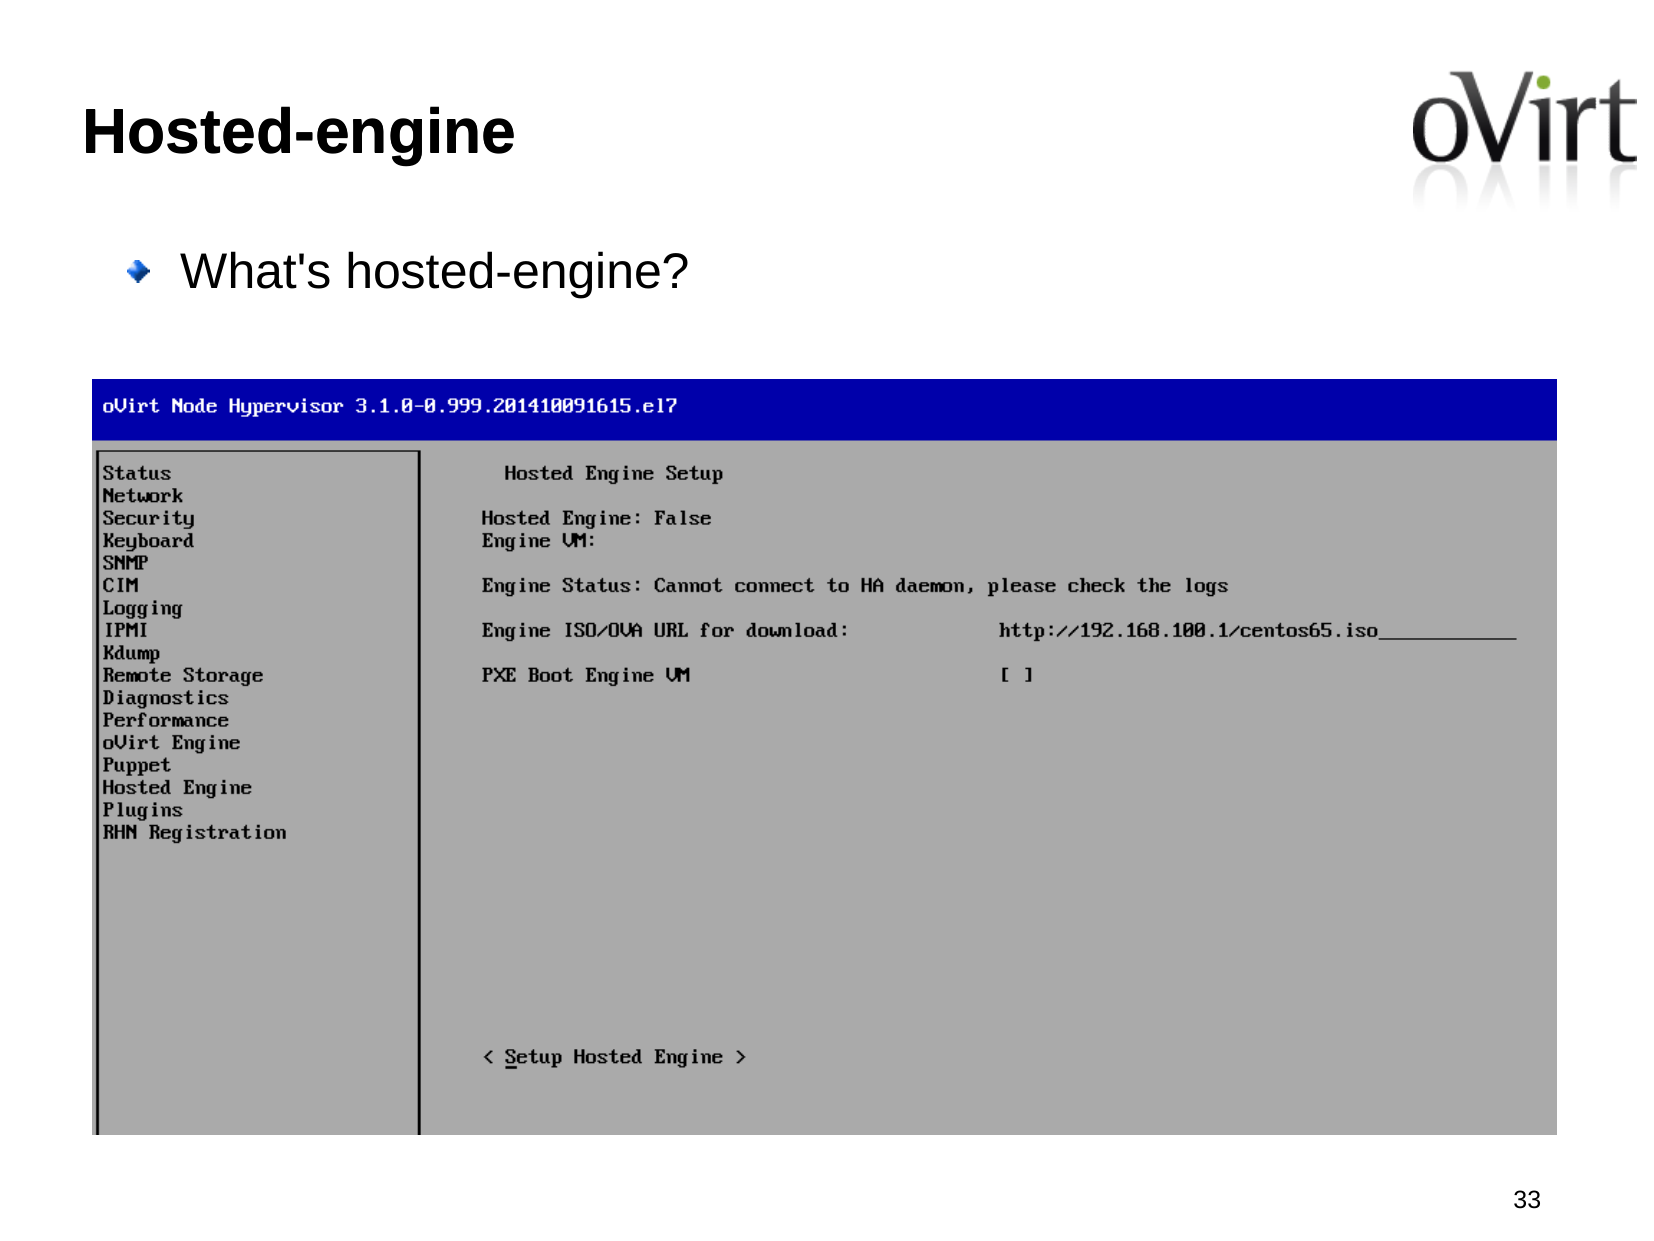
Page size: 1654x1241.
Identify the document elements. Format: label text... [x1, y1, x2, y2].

picture [1413, 63, 1637, 212]
list What's hosted-engine? [109, 158, 1589, 347]
title Hosted-engine [82, 37, 1378, 226]
picture [92, 379, 1557, 1135]
